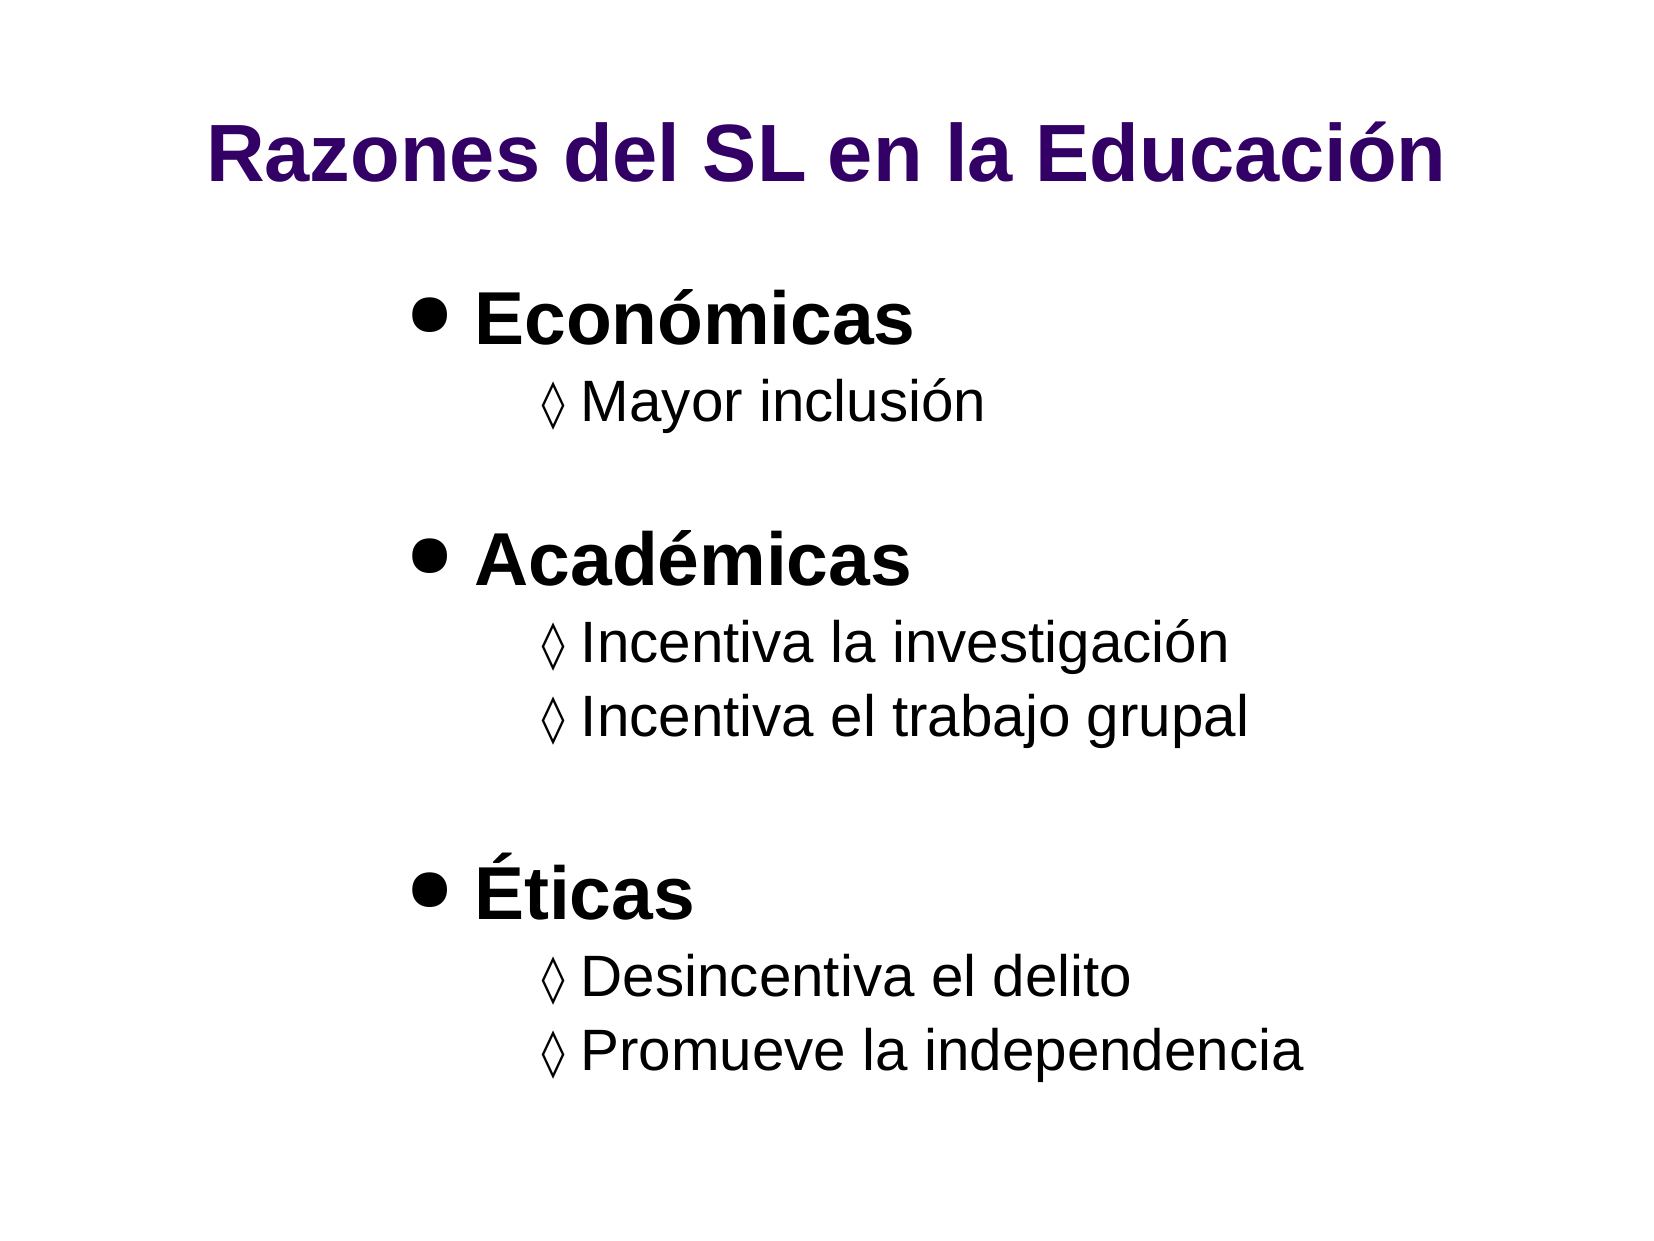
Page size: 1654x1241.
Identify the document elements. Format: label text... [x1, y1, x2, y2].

subtitle Económicas Mayor inclusión Académicas Incentiva la investigación Incentiva el trabajo grupal Éticas Desincentiva el delito Promueve la independencia [340, 182, 1492, 1232]
title Razones del SL en la Educación [82, 49, 1571, 257]
